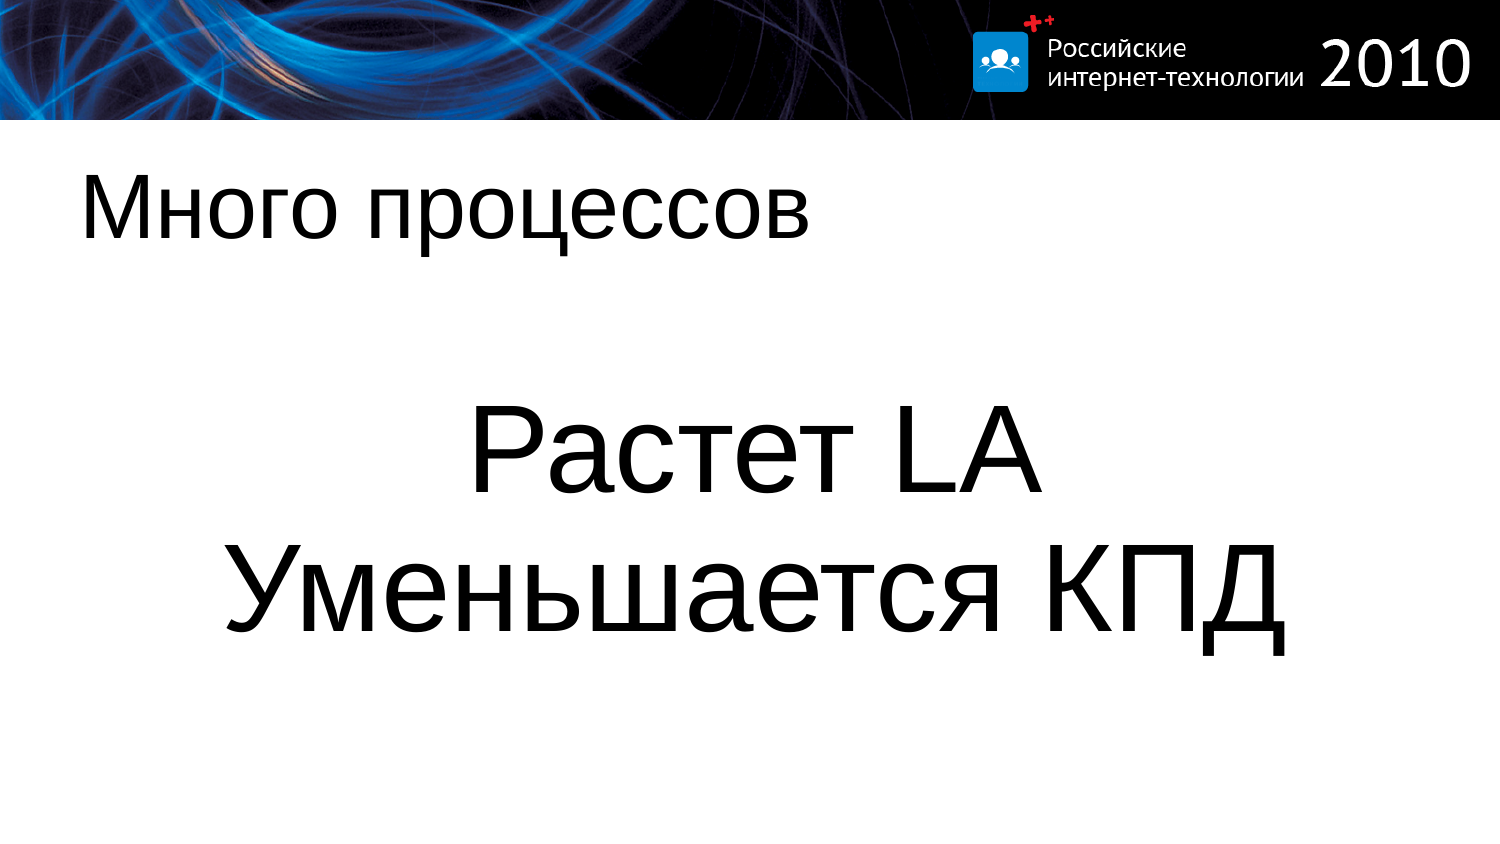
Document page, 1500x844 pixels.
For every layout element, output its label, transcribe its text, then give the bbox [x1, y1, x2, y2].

title Много процессов [79, 149, 1430, 264]
subtitle Растет LA Уменьшается КПД [79, 279, 1430, 758]
picture [0, 0, 1500, 120]
